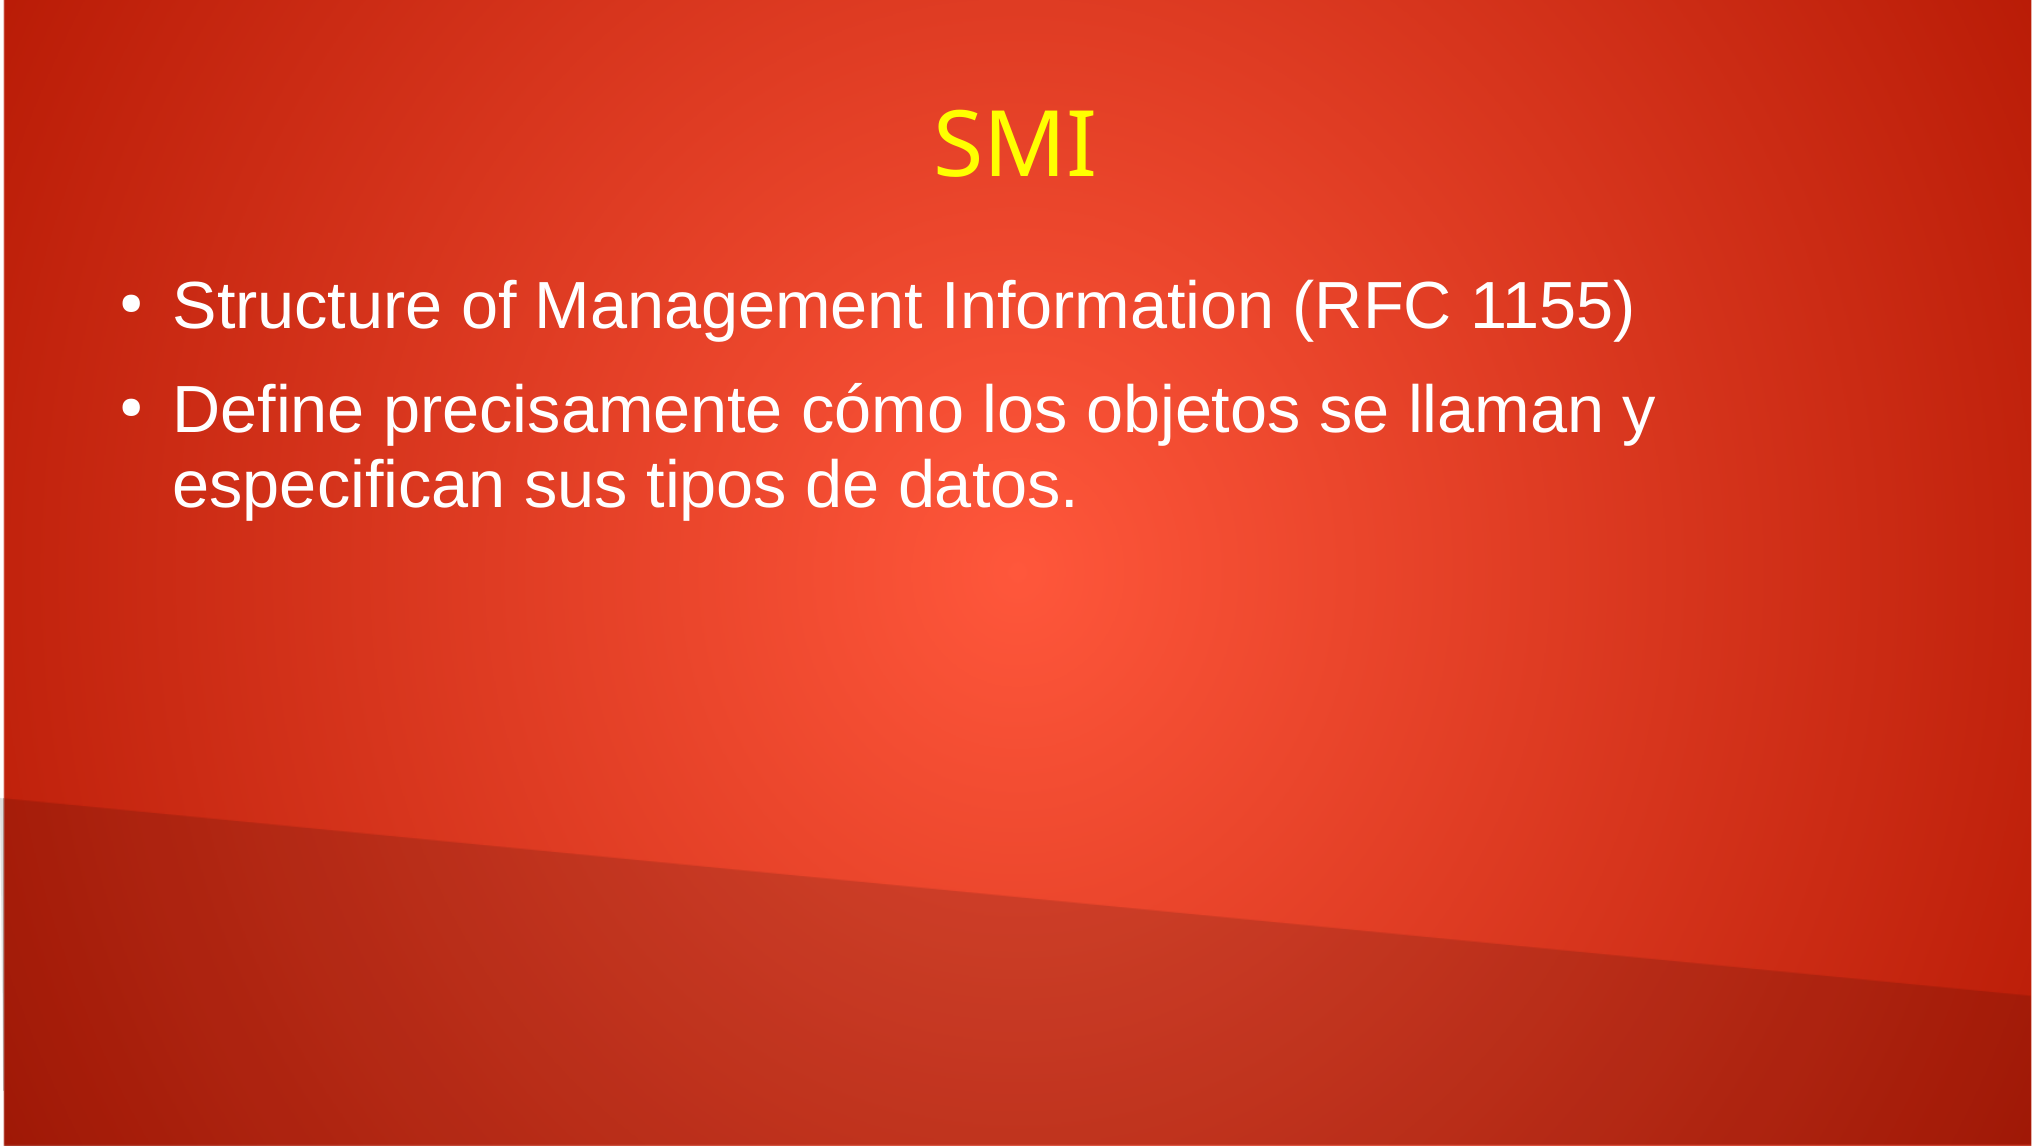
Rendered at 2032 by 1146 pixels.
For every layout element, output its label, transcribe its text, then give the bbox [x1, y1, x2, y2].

title SMI [101, 45, 1930, 237]
list Structure of Management Information (RFC 1155) Define precisamente cómo los objetos se llaman y especifican sus tipos de datos. [101, 268, 1930, 1025]
picture [0, 0, 2032, 1146]
